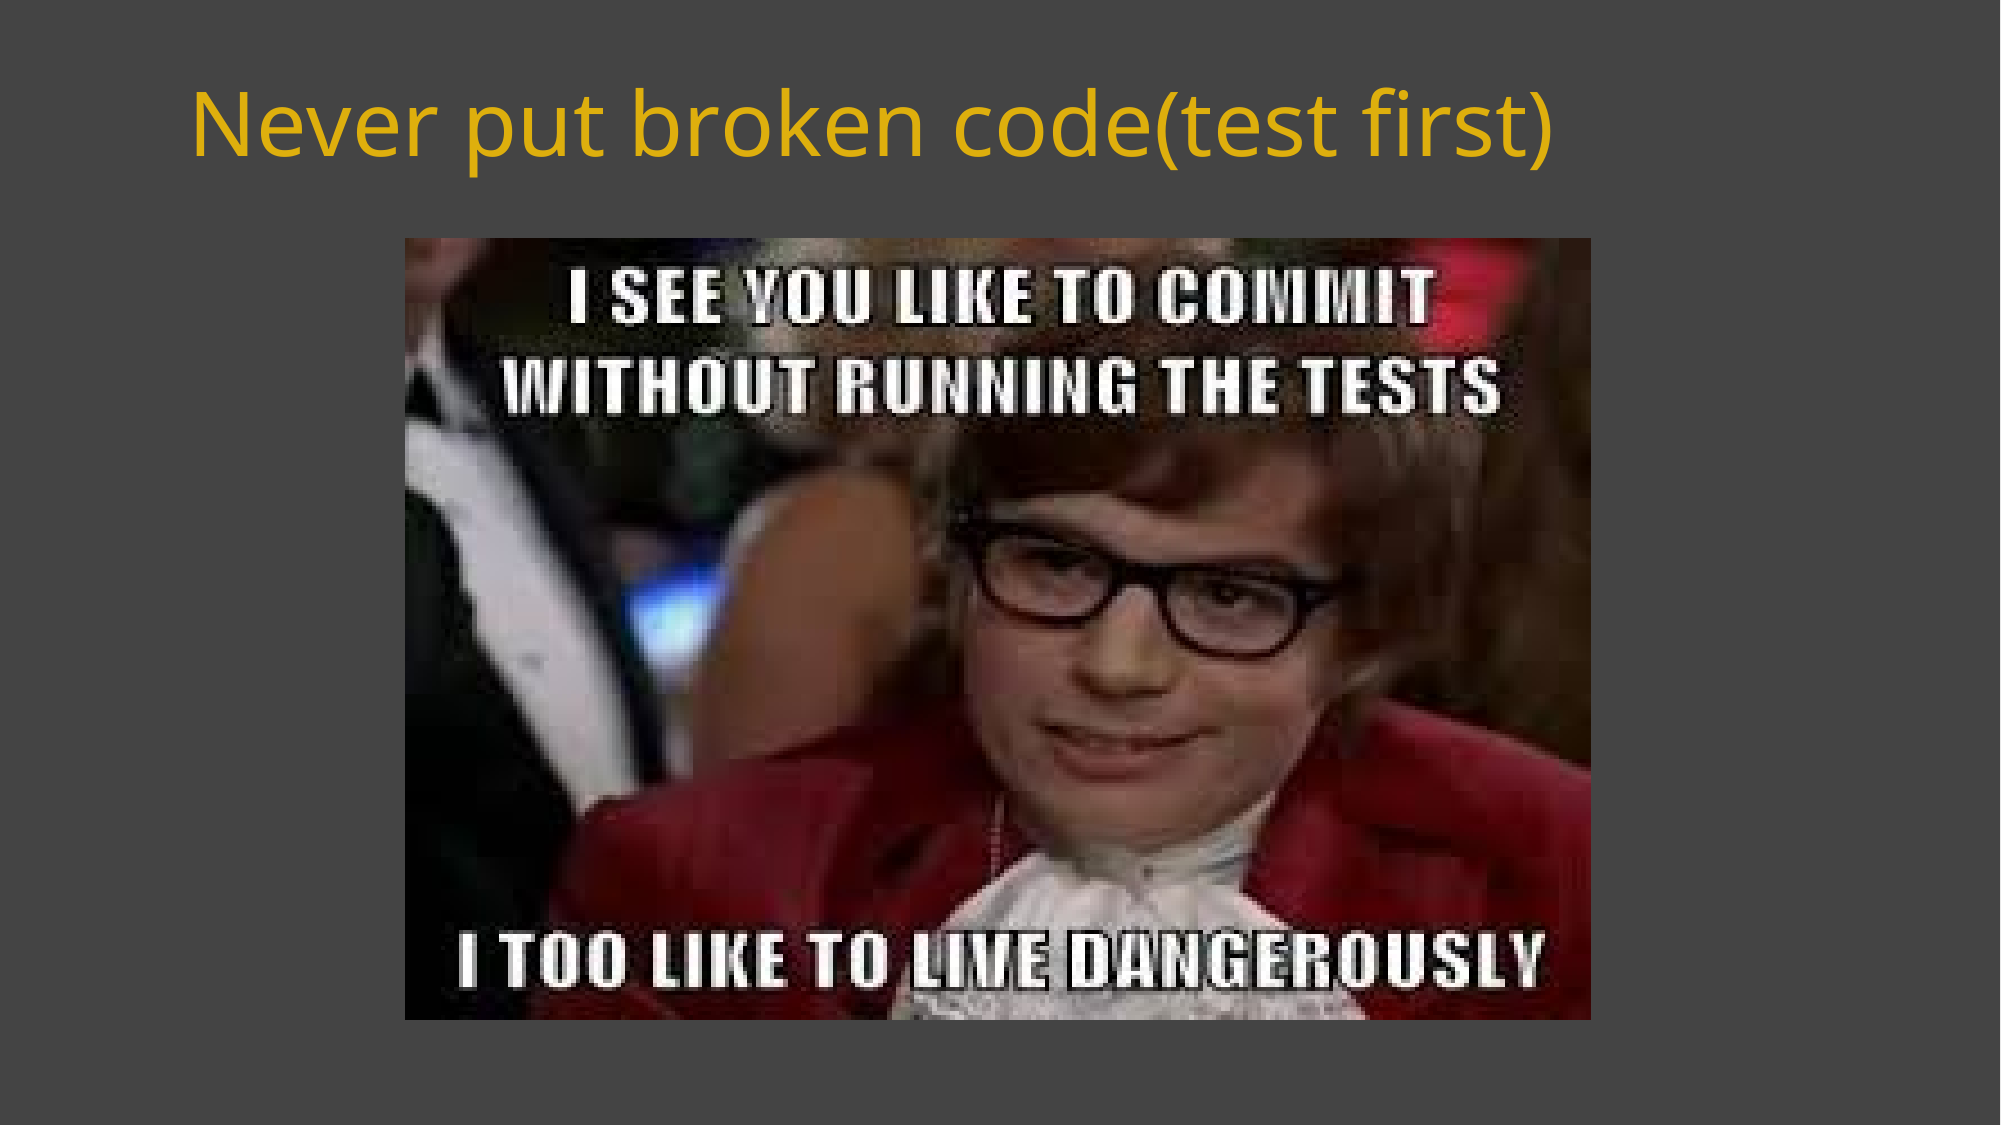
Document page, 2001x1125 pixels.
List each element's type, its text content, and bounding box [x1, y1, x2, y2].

title Never put broken code(test first) [165, 75, 2000, 211]
picture [0, 0, 2001, 1125]
